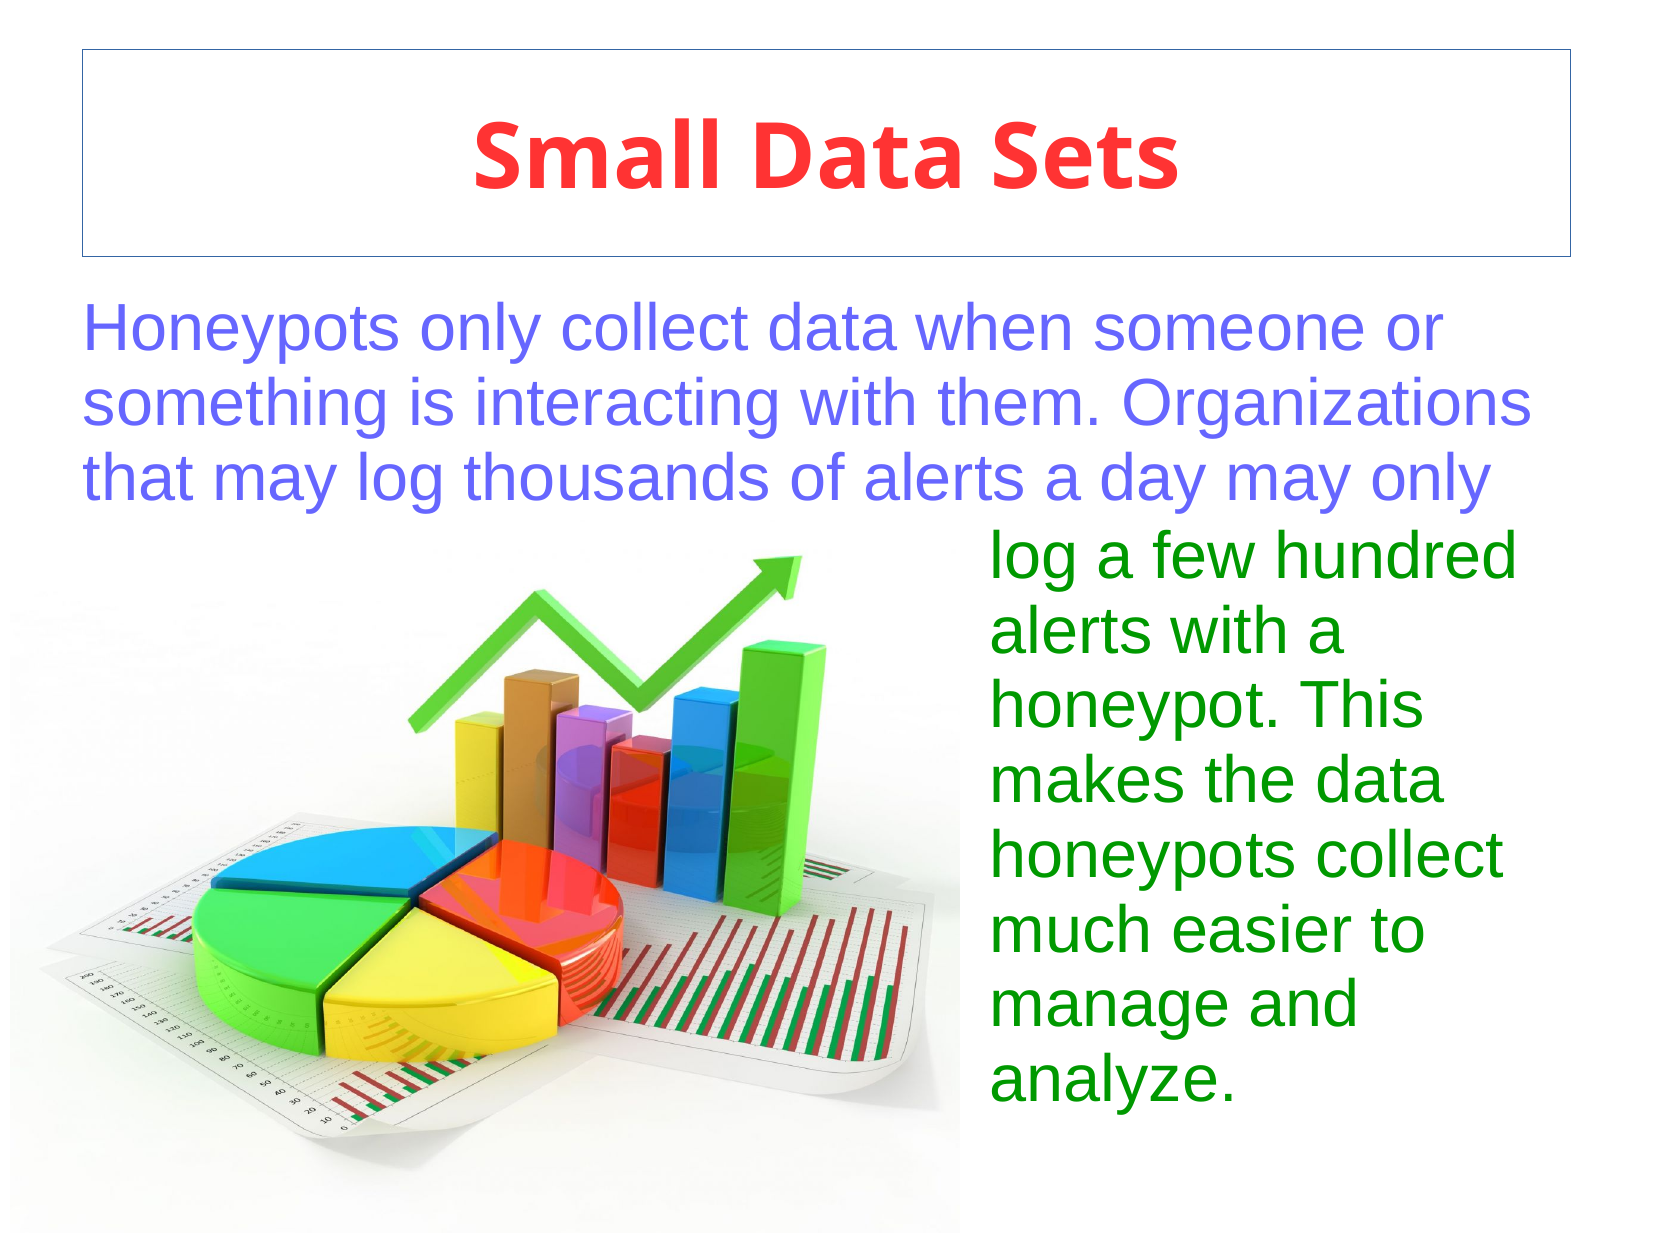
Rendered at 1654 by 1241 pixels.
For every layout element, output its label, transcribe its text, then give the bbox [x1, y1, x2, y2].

list Honeypots only collect data when someone or something is interacting with them. Organizations that may log thousands of alerts a day may only [82, 290, 1571, 751]
text_box log a few hundred alerts with a honeypot. This makes the data honeypots collect much easier to manage and analyze. [975, 510, 1591, 1186]
picture [10, 520, 961, 1233]
title Small Data Sets [82, 49, 1571, 257]
